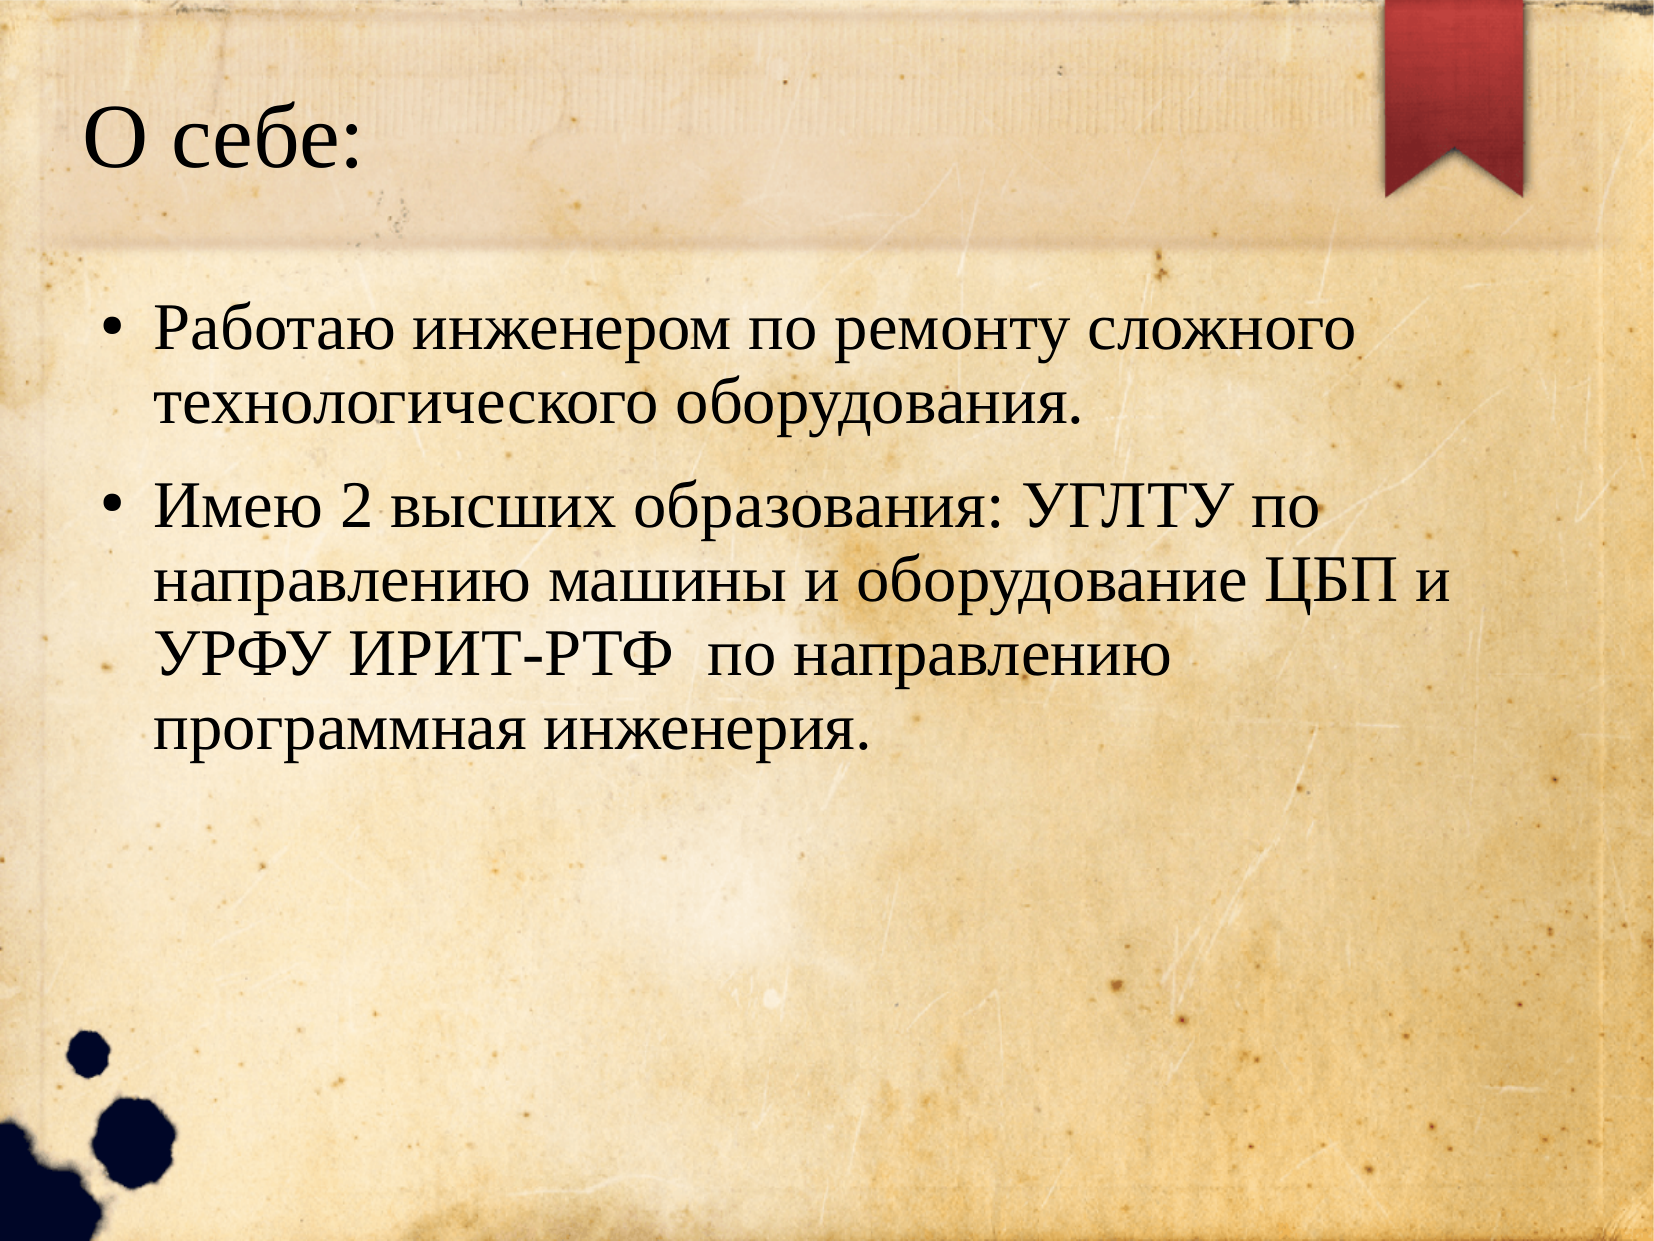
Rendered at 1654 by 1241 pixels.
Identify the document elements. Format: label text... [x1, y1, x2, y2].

list Работаю инженером по ремонту сложного технологического оборудования. Имею 2 высших образования: УГЛТУ по направлению машины и оборудование ЦБП и УРФУ ИРИТ-РТФ по направлению программная инженерия. [82, 290, 1538, 1010]
title О себе: [59, 43, 1323, 231]
picture [0, 0, 1654, 1241]
